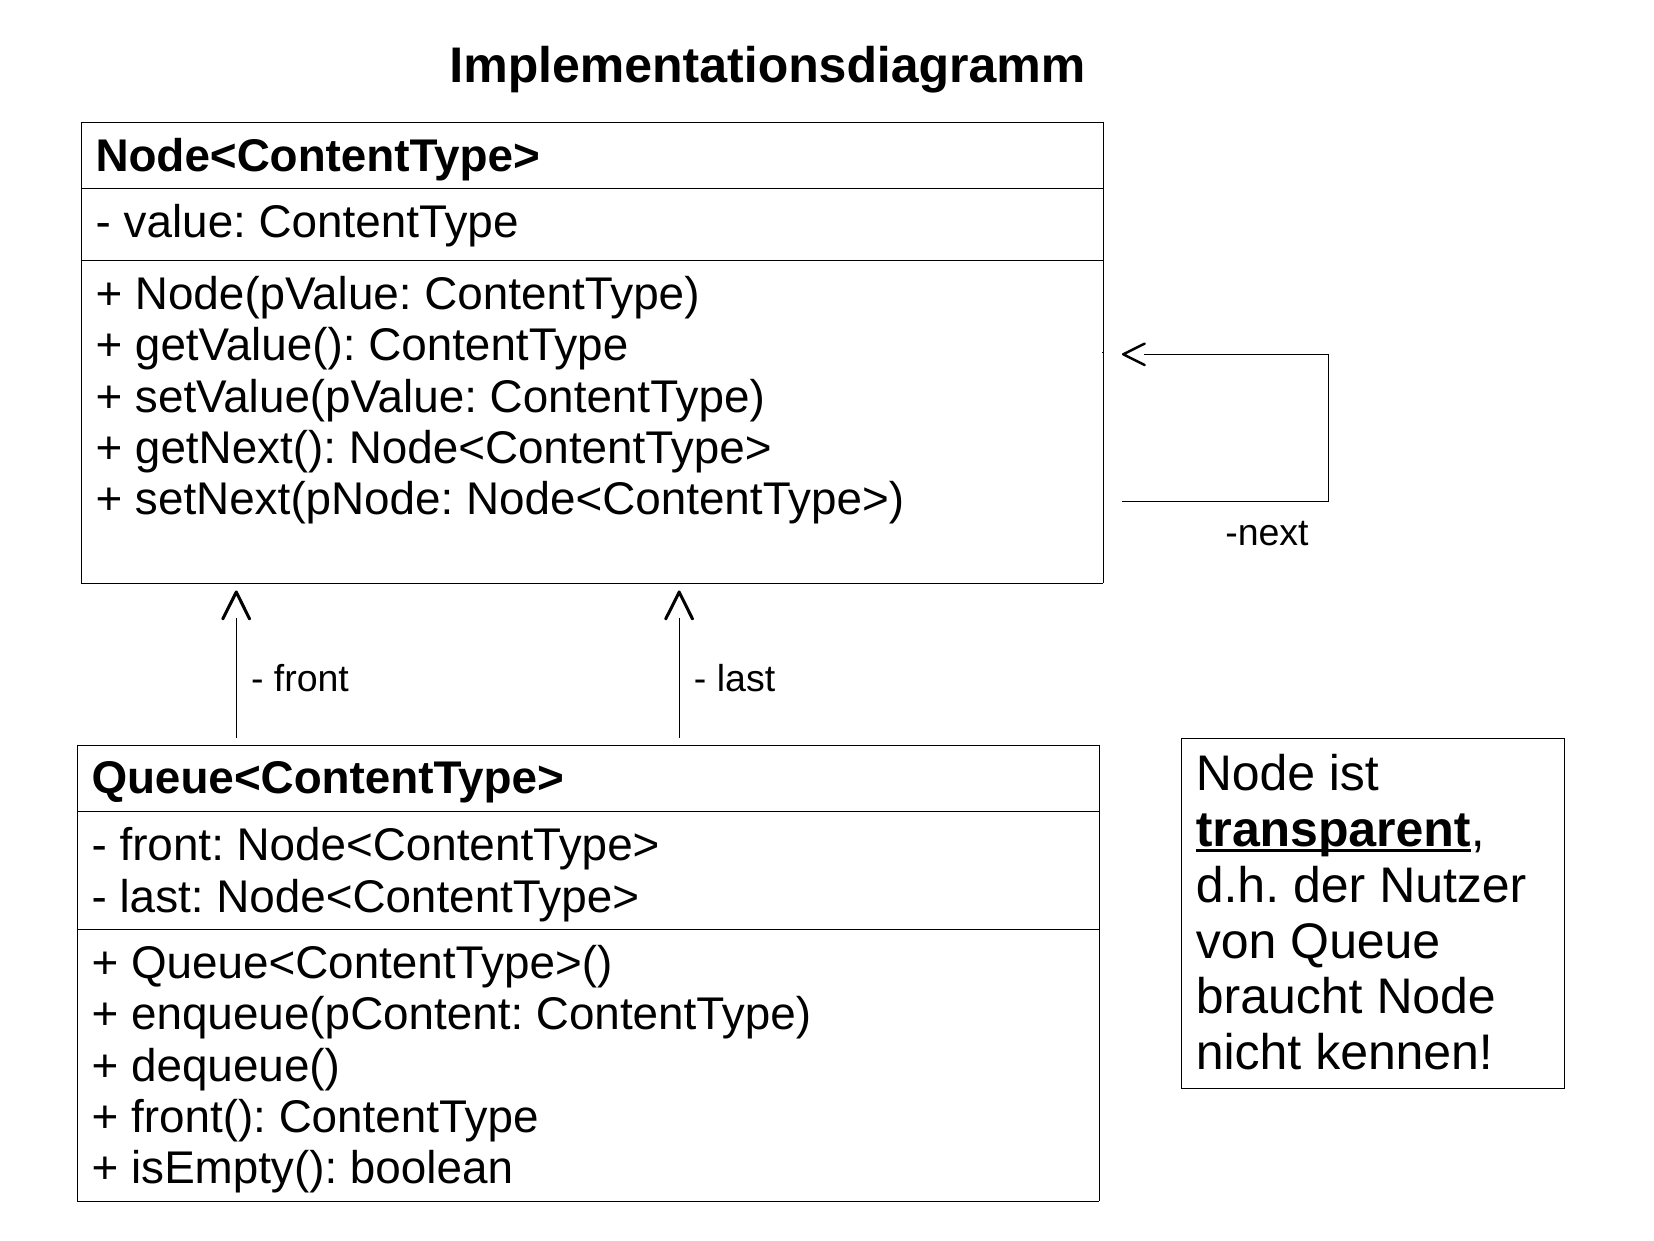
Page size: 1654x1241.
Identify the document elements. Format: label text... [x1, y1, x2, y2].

text_box -next [1210, 504, 1388, 562]
table_header Queue<ContentType> [78, 746, 1099, 811]
table_cell - front: Node<ContentType> - last: Node<ContentType> [78, 812, 1099, 929]
table_cell + Node(pValue: ContentType) + getValue(): ContentType + setValue(pValue: ContentType) + getNext(): Node<ContentType> + setNext(pNode: Node<ContentType>) [82, 261, 1103, 583]
text_box - front [236, 649, 473, 707]
text_box Implementationsdiagramm [88, 29, 1447, 324]
table_header Node<ContentType> [82, 123, 88, 188]
text_box - last [679, 649, 916, 707]
table_cell + Queue<ContentType>() + enqueue(pContent: ContentType) + dequeue() + front(): ContentType + isEmpty(): boolean [78, 930, 1099, 1201]
table_cell - value: ContentType [82, 189, 88, 260]
text_box Node ist transparent, d.h. der Nutzer von Queue braucht Node nicht kennen! [1181, 738, 1565, 1089]
